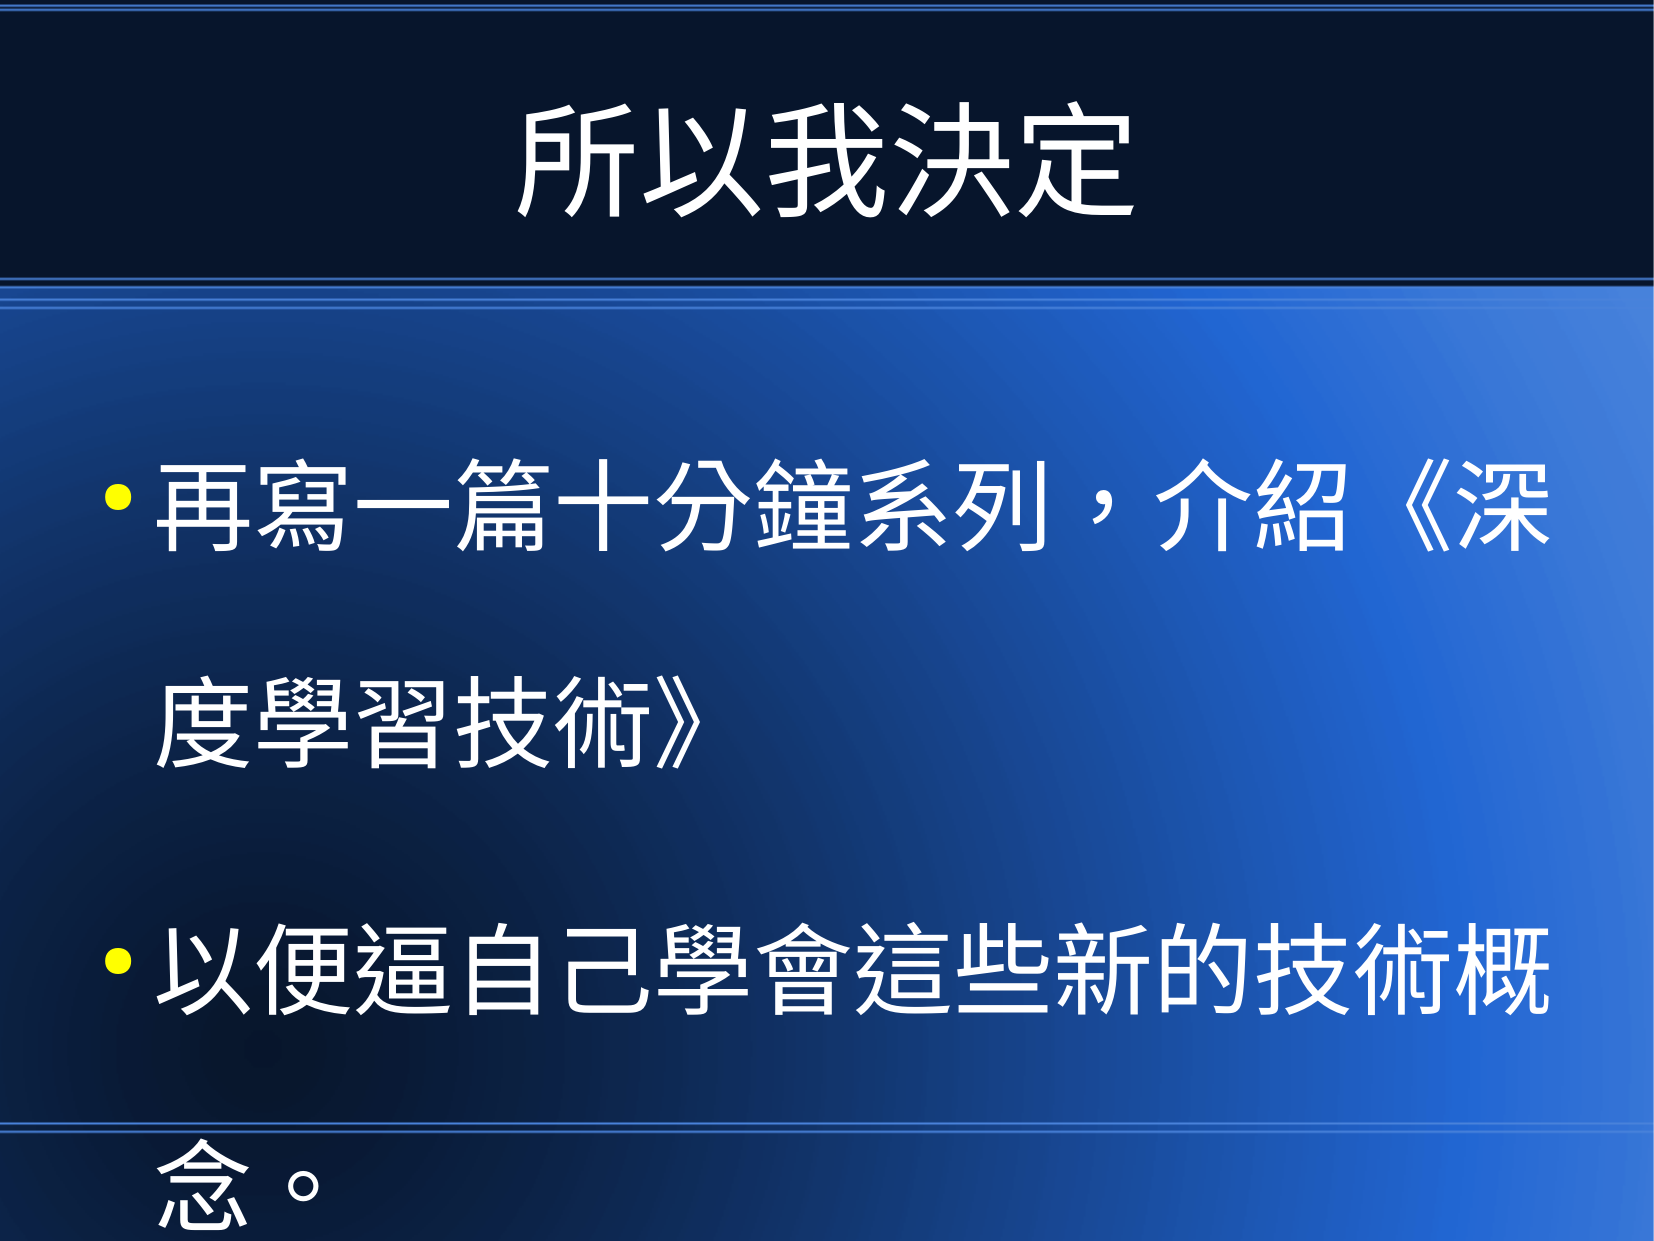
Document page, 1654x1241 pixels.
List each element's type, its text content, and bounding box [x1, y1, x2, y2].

picture [0, 0, 1654, 1241]
list 再寫一篇十分鐘系列，介紹《深度學習技術》 以便逼自己學會這些新的技術概念。 [82, 355, 1571, 1241]
title 所以我決定 [82, 49, 1571, 257]
